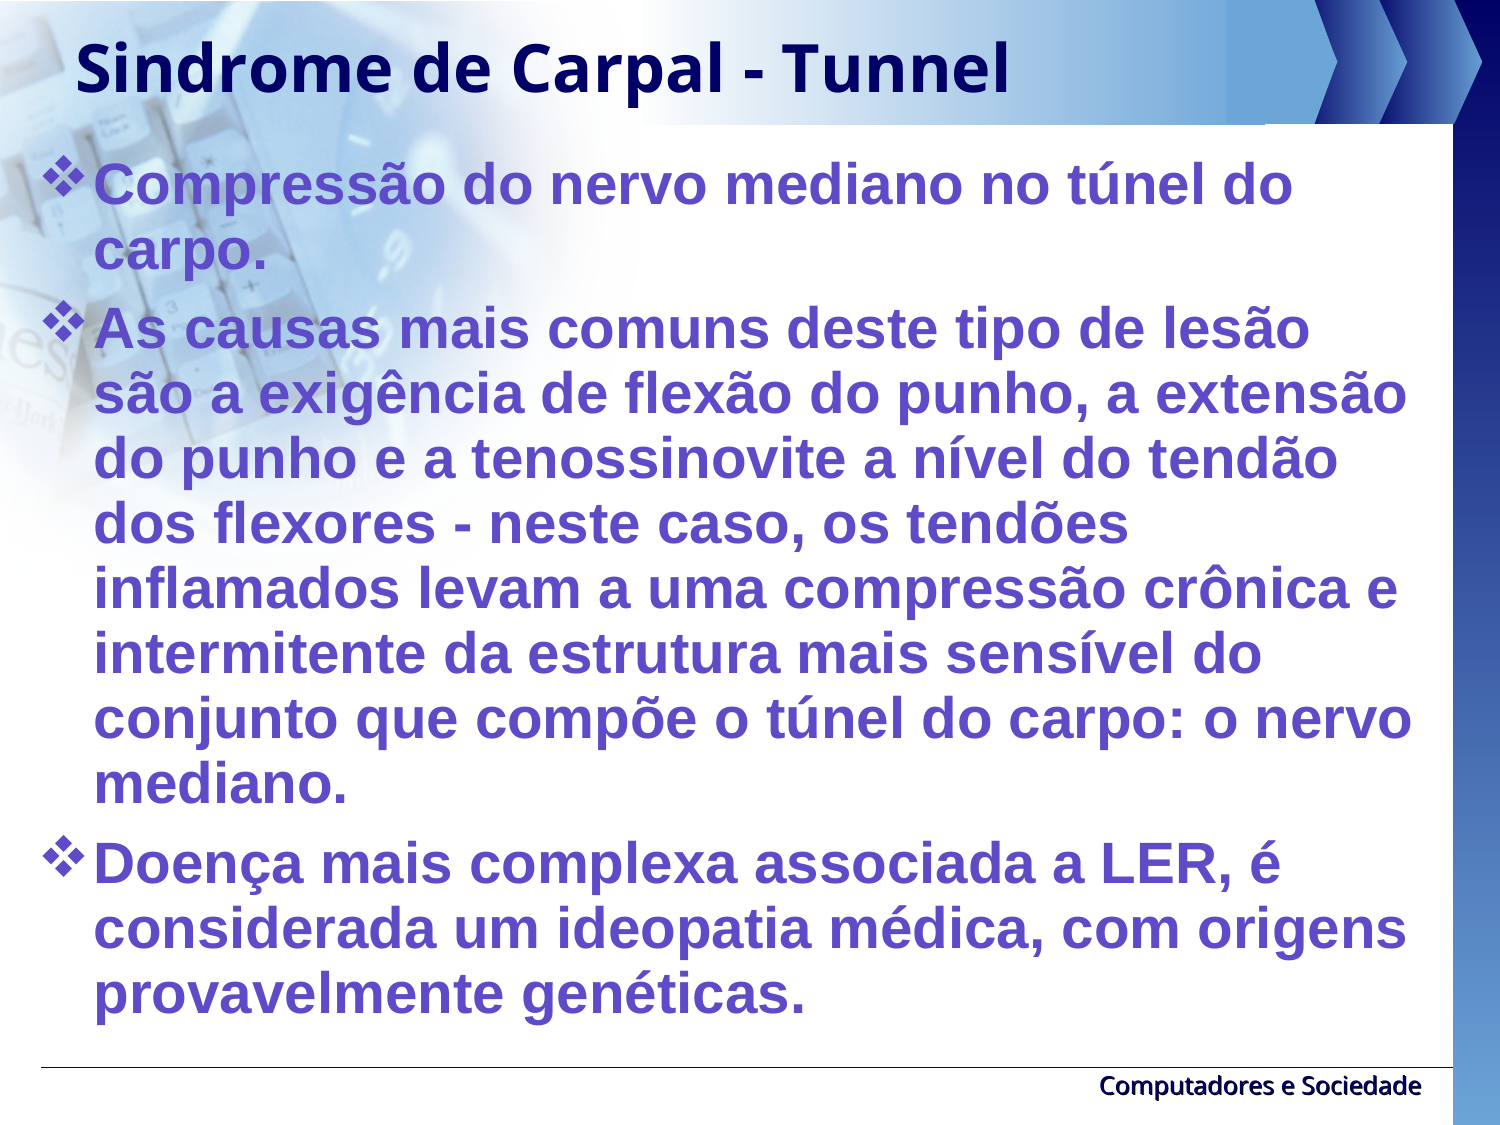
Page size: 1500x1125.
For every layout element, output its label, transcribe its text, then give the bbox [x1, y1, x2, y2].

title Sindrome de Carpal - Tunnel [74, 0, 1300, 151]
list Compressão do nervo mediano no túnel do carpo. As causas mais comuns deste tipo de lesão são a exigência de flexão do punho, a extensão do punho e a tenossinovite a nível do tendão dos flexores - neste caso, os tendões inflamados levam a uma compressão crônica e intermitente da estrutura mais sensível do conjunto que compõe o túnel do carpo: o nervo mediano. Doença mais complexa associada a LER, é considerada um ideopatia médica, com origens provavelmente genéticas. [37, 151, 1426, 1051]
